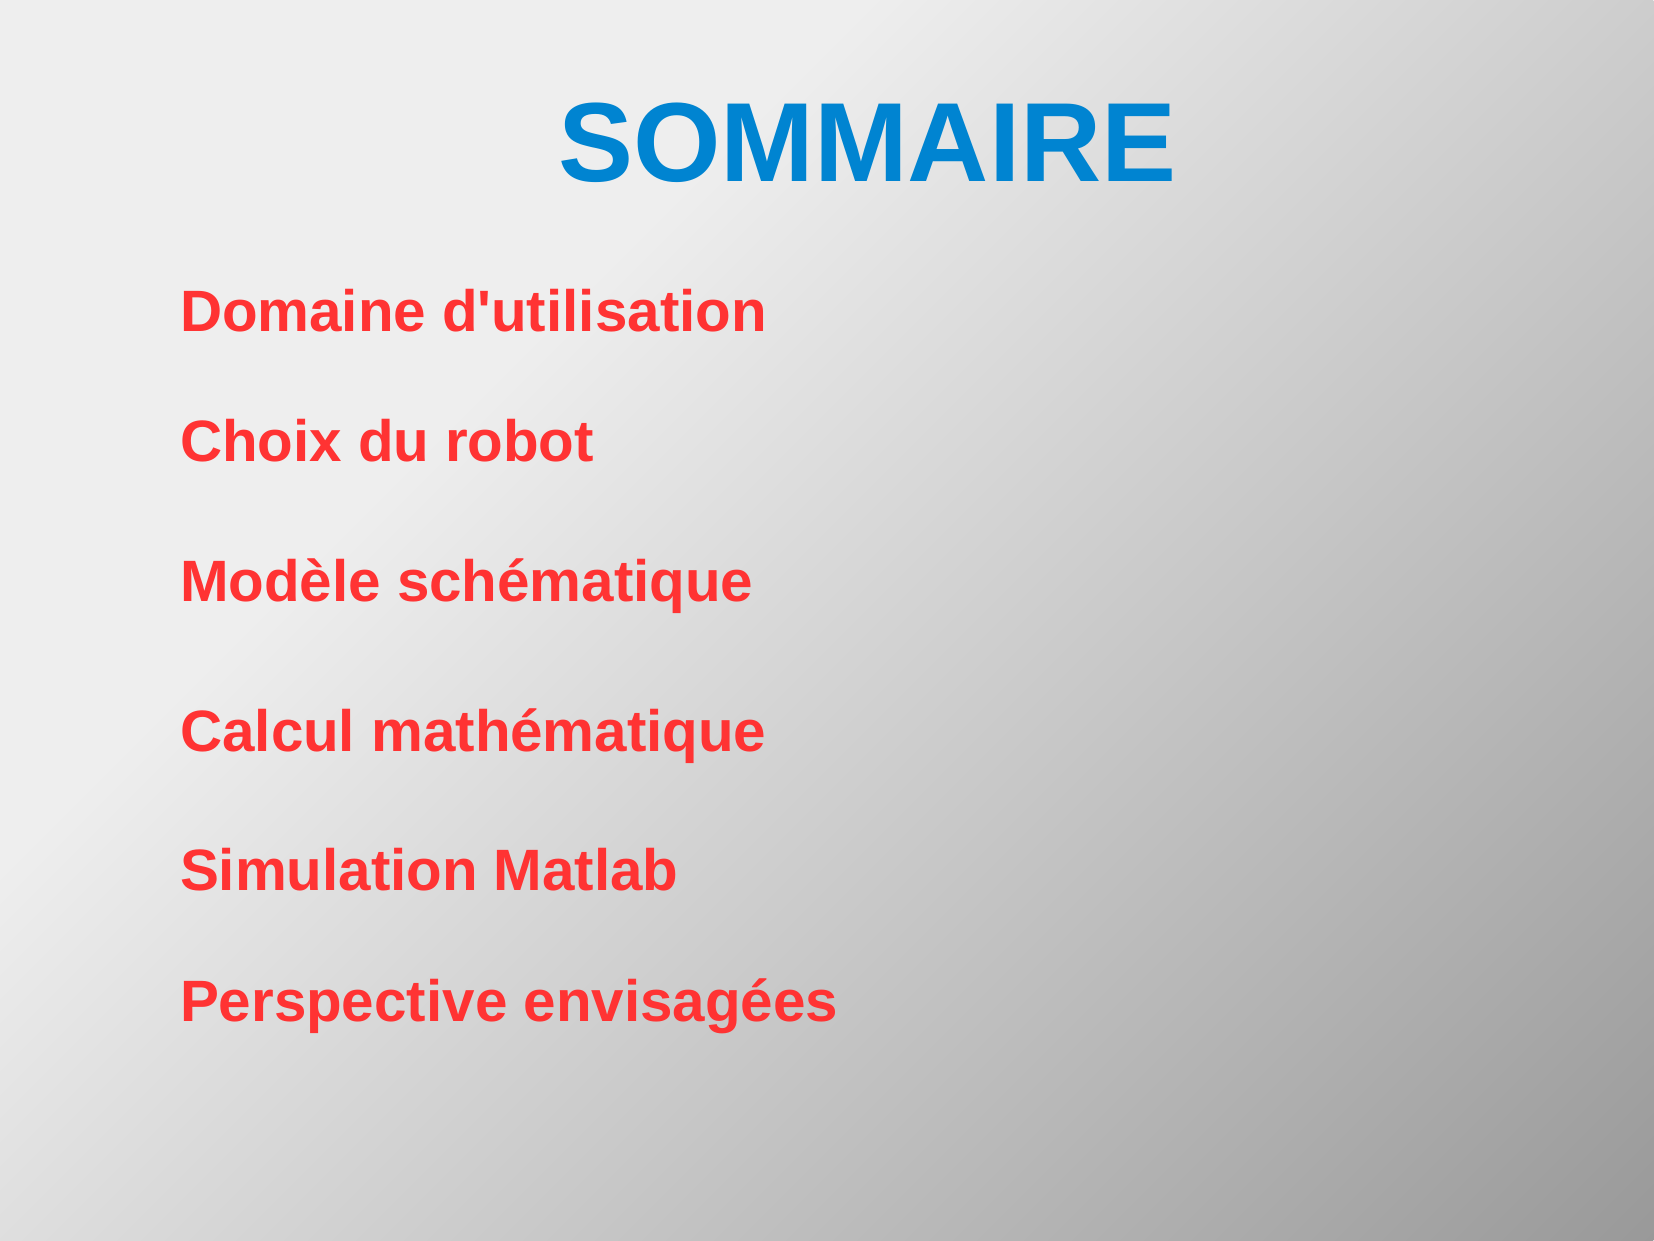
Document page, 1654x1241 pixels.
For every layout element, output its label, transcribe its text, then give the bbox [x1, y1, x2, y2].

text_box SOMMAIRE [543, 72, 1192, 213]
text_box Domaine d'utilisation Choix du robot Modèle schématique Calcul mathématique Simulation Matlab Perspective envisagées [165, 271, 1111, 1058]
